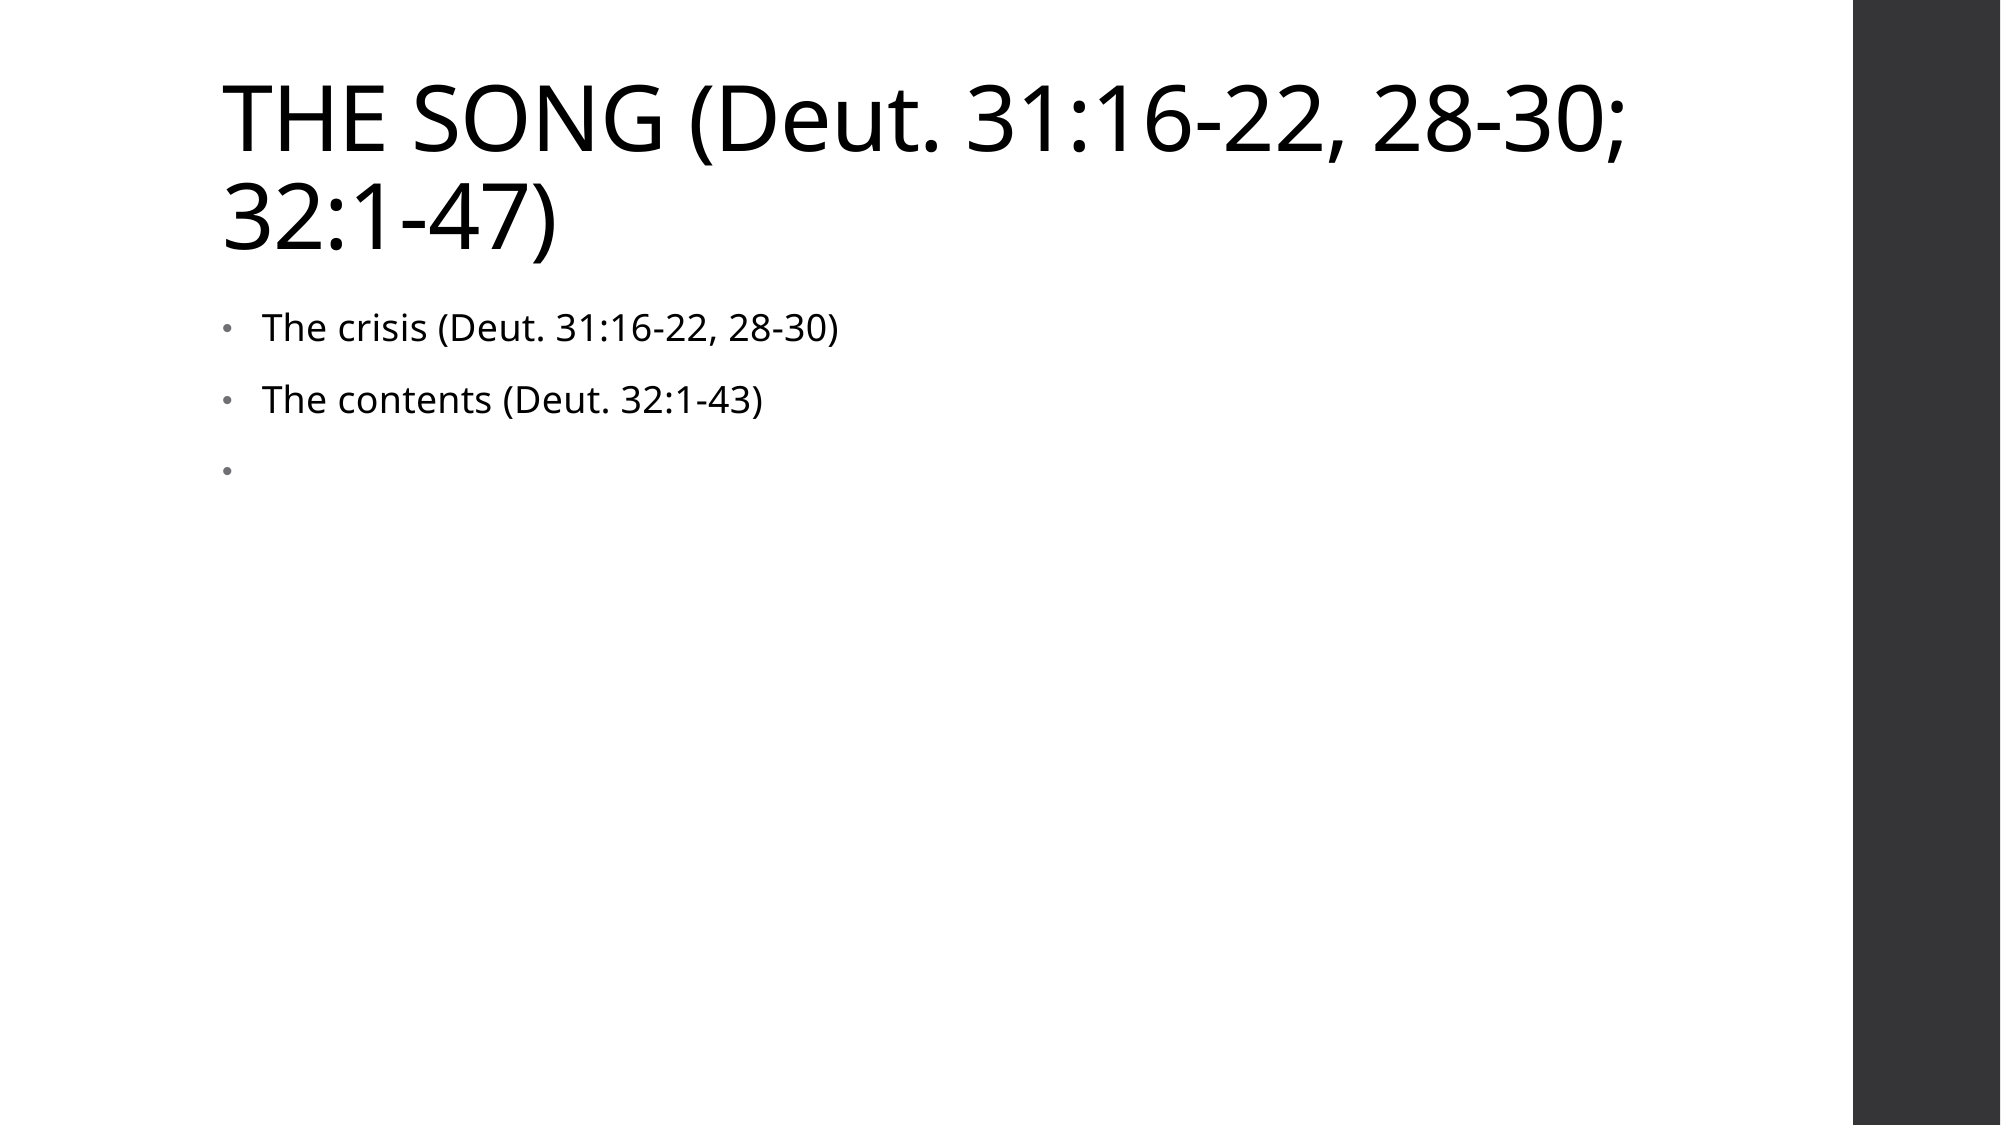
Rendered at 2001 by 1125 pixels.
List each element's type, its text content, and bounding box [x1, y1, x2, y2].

list The crisis (Deut. 31:16-22, 28-30) The contents (Deut. 32:1-43) [206, 299, 1617, 1014]
title THE SONG (Deut. 31:16-22, 28-30; 32:1-47) [206, 60, 1797, 278]
